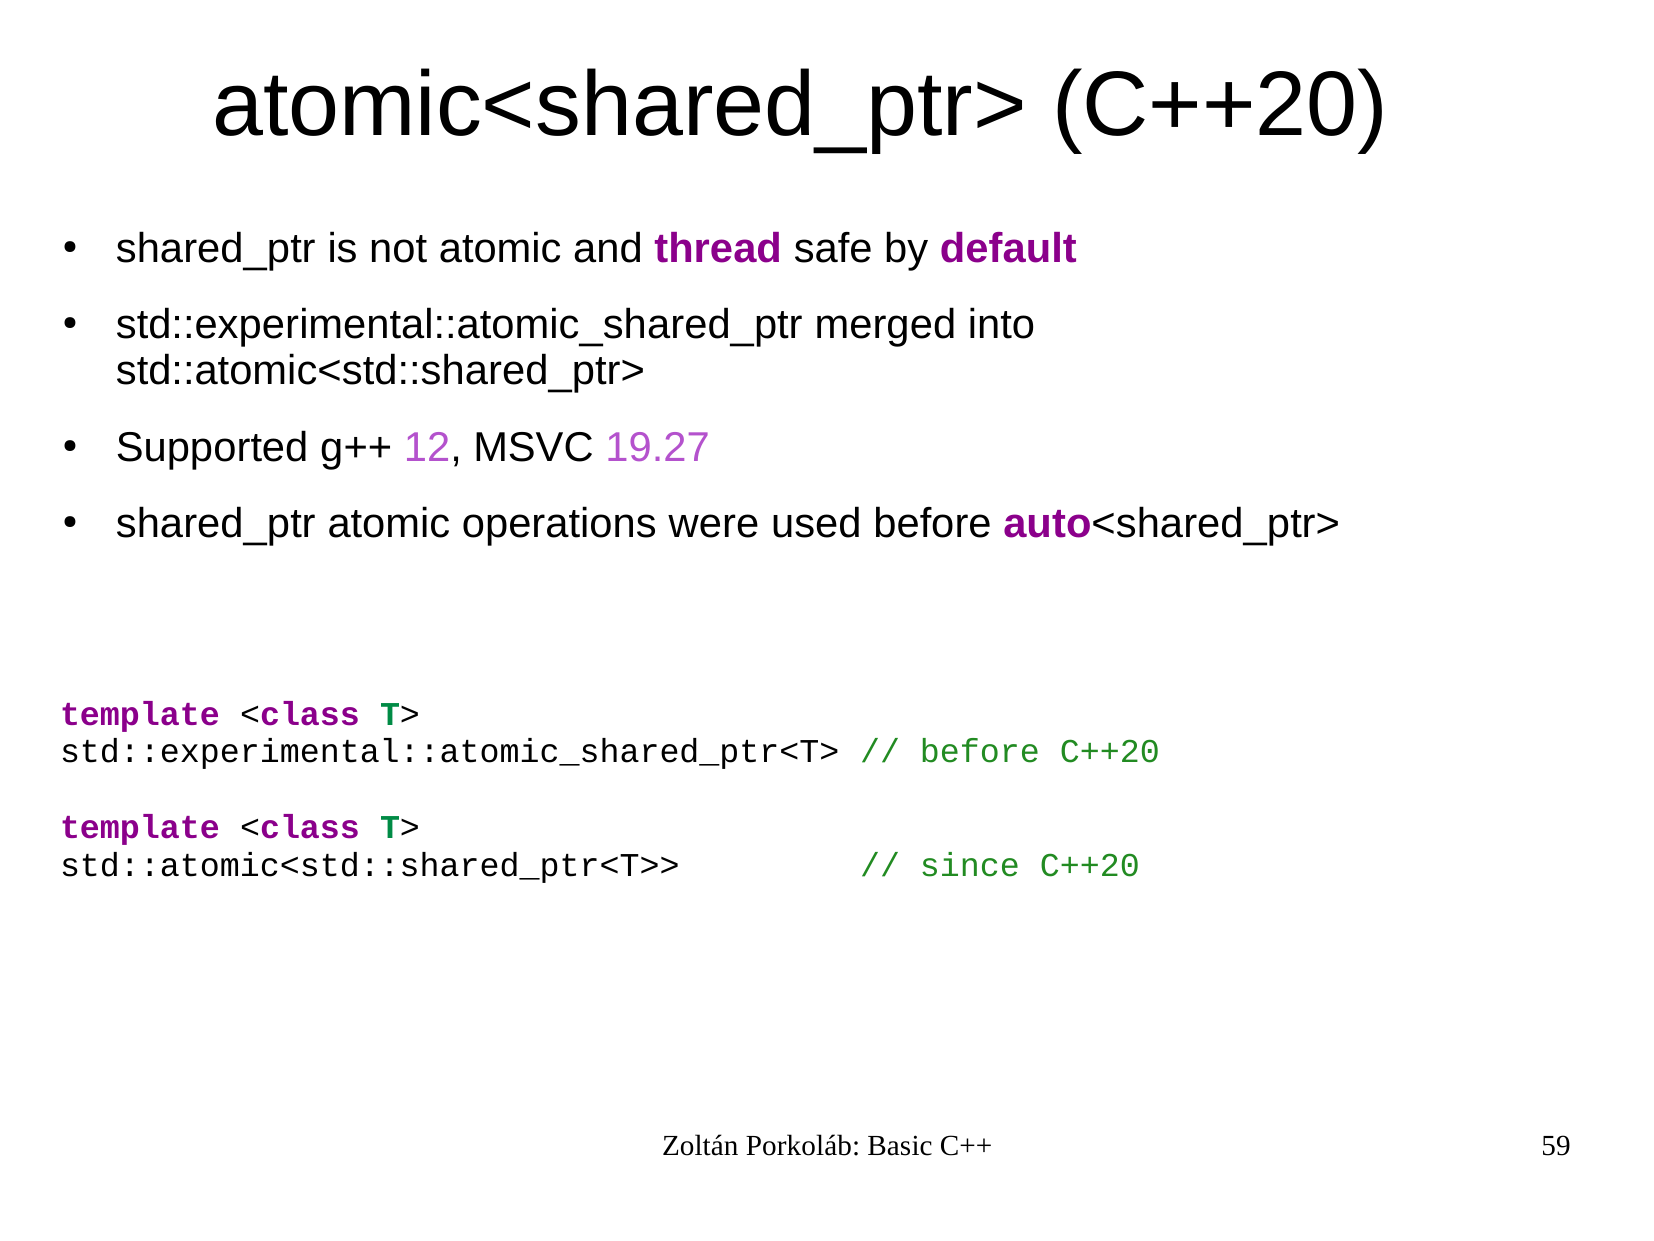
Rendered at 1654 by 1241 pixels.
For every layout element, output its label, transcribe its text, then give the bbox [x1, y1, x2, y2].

title atomic<shared_ptr> (C++20) [56, 0, 1546, 144]
list shared_ptr is not atomic and thread safe by default std::experimental::atomic_shared_ptr merged into std::atomic<std::shared_ptr> Supported g++ 12, MSVC 19.27 shared_ptr atomic operations were used before auto<shared_ptr> [45, 144, 1579, 660]
text_box template <class T> std::experimental::atomic_shared_ptr<T> // before C++20 template <class T> std::atomic<std::shared_ptr<T>> // since C++20 [60, 659, 1624, 1241]
